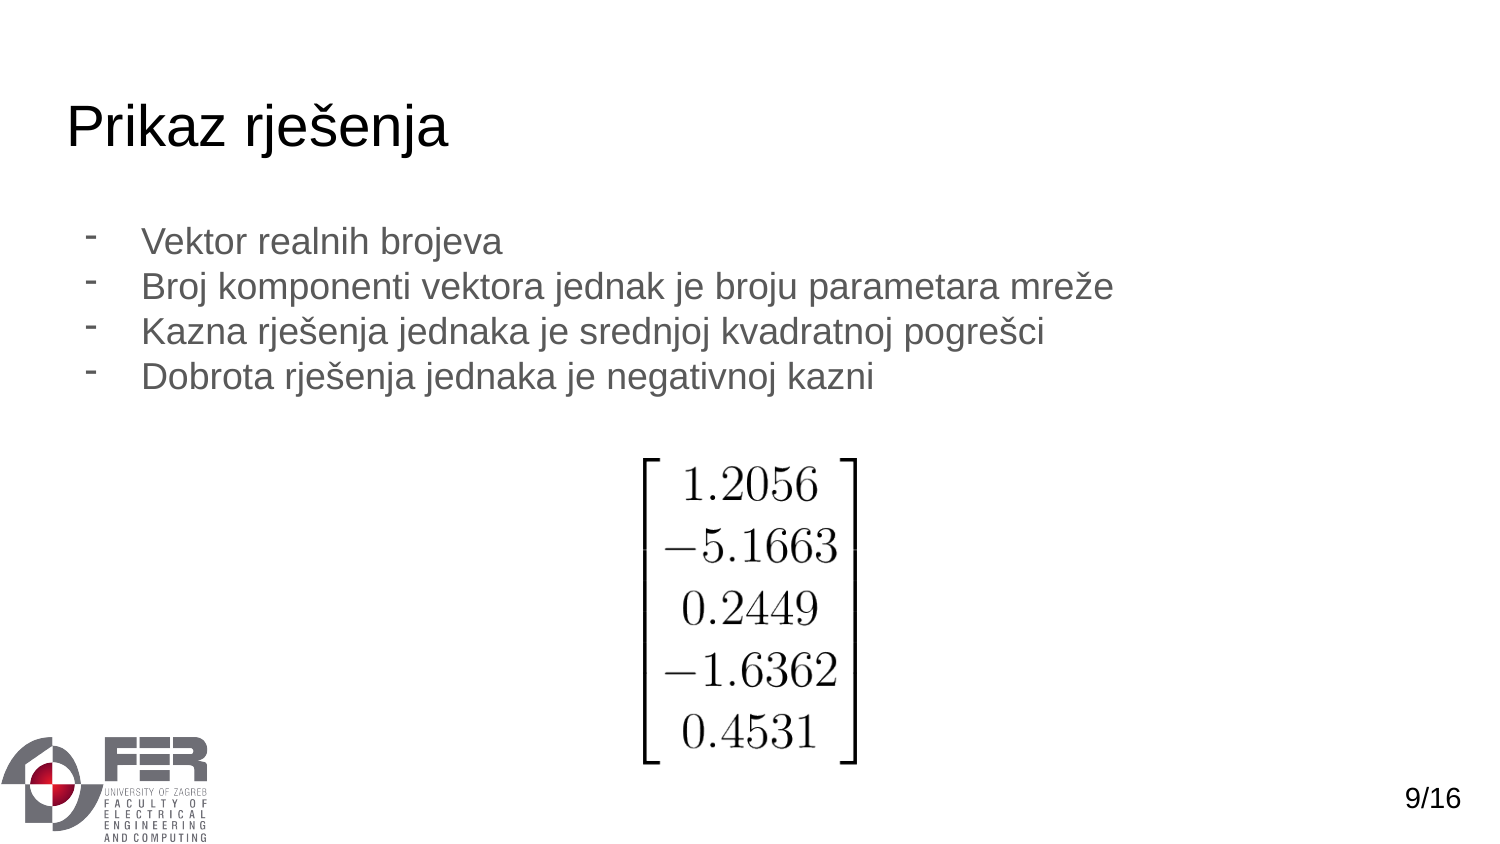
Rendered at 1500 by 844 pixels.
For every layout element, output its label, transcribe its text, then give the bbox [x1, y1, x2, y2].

picture [643, 458, 857, 765]
list Vektor realnih brojeva Broj komponenti vektora jednak je broju parametara mreže Kazna rješenja jednaka je srednjoj kvadratnoj pogrešci Dobrota rješenja jednaka je negativnoj kazni [51, 202, 1449, 642]
title Prikaz rješenja [51, 72, 1449, 167]
picture [0, 736, 208, 844]
slide_number <number>/16 [1389, 764, 1480, 830]
